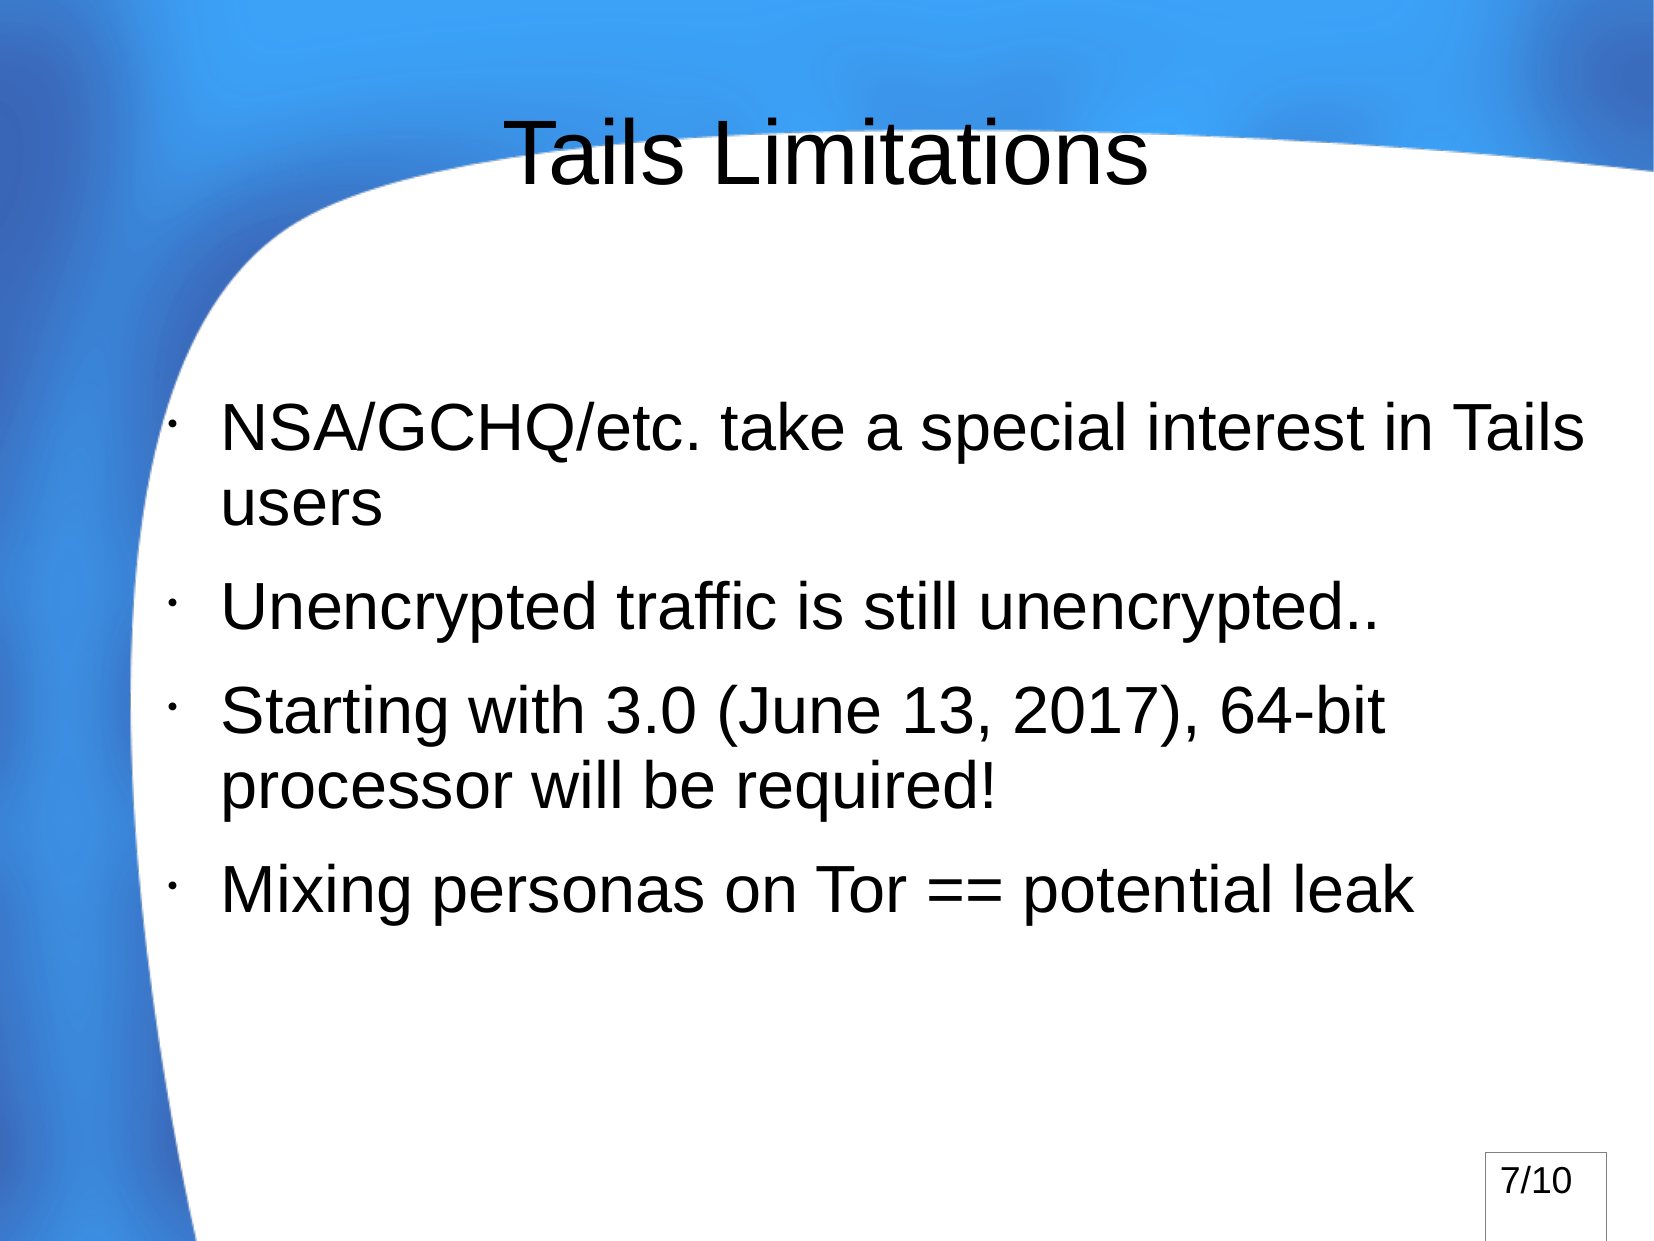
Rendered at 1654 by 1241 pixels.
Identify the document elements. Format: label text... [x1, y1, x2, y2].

title Tails Limitations [82, 49, 1571, 257]
list NSA/GCHQ/etc. take a special interest in Tails users Unencrypted traffic is still unencrypted.. Starting with 3.0 (June 13, 2017), 64-bit processor will be required! Mixing personas on Tor == potential leak [149, 390, 1606, 1110]
picture [0, 0, 1654, 1241]
text_box <number>/10 [1485, 1152, 1607, 1241]
